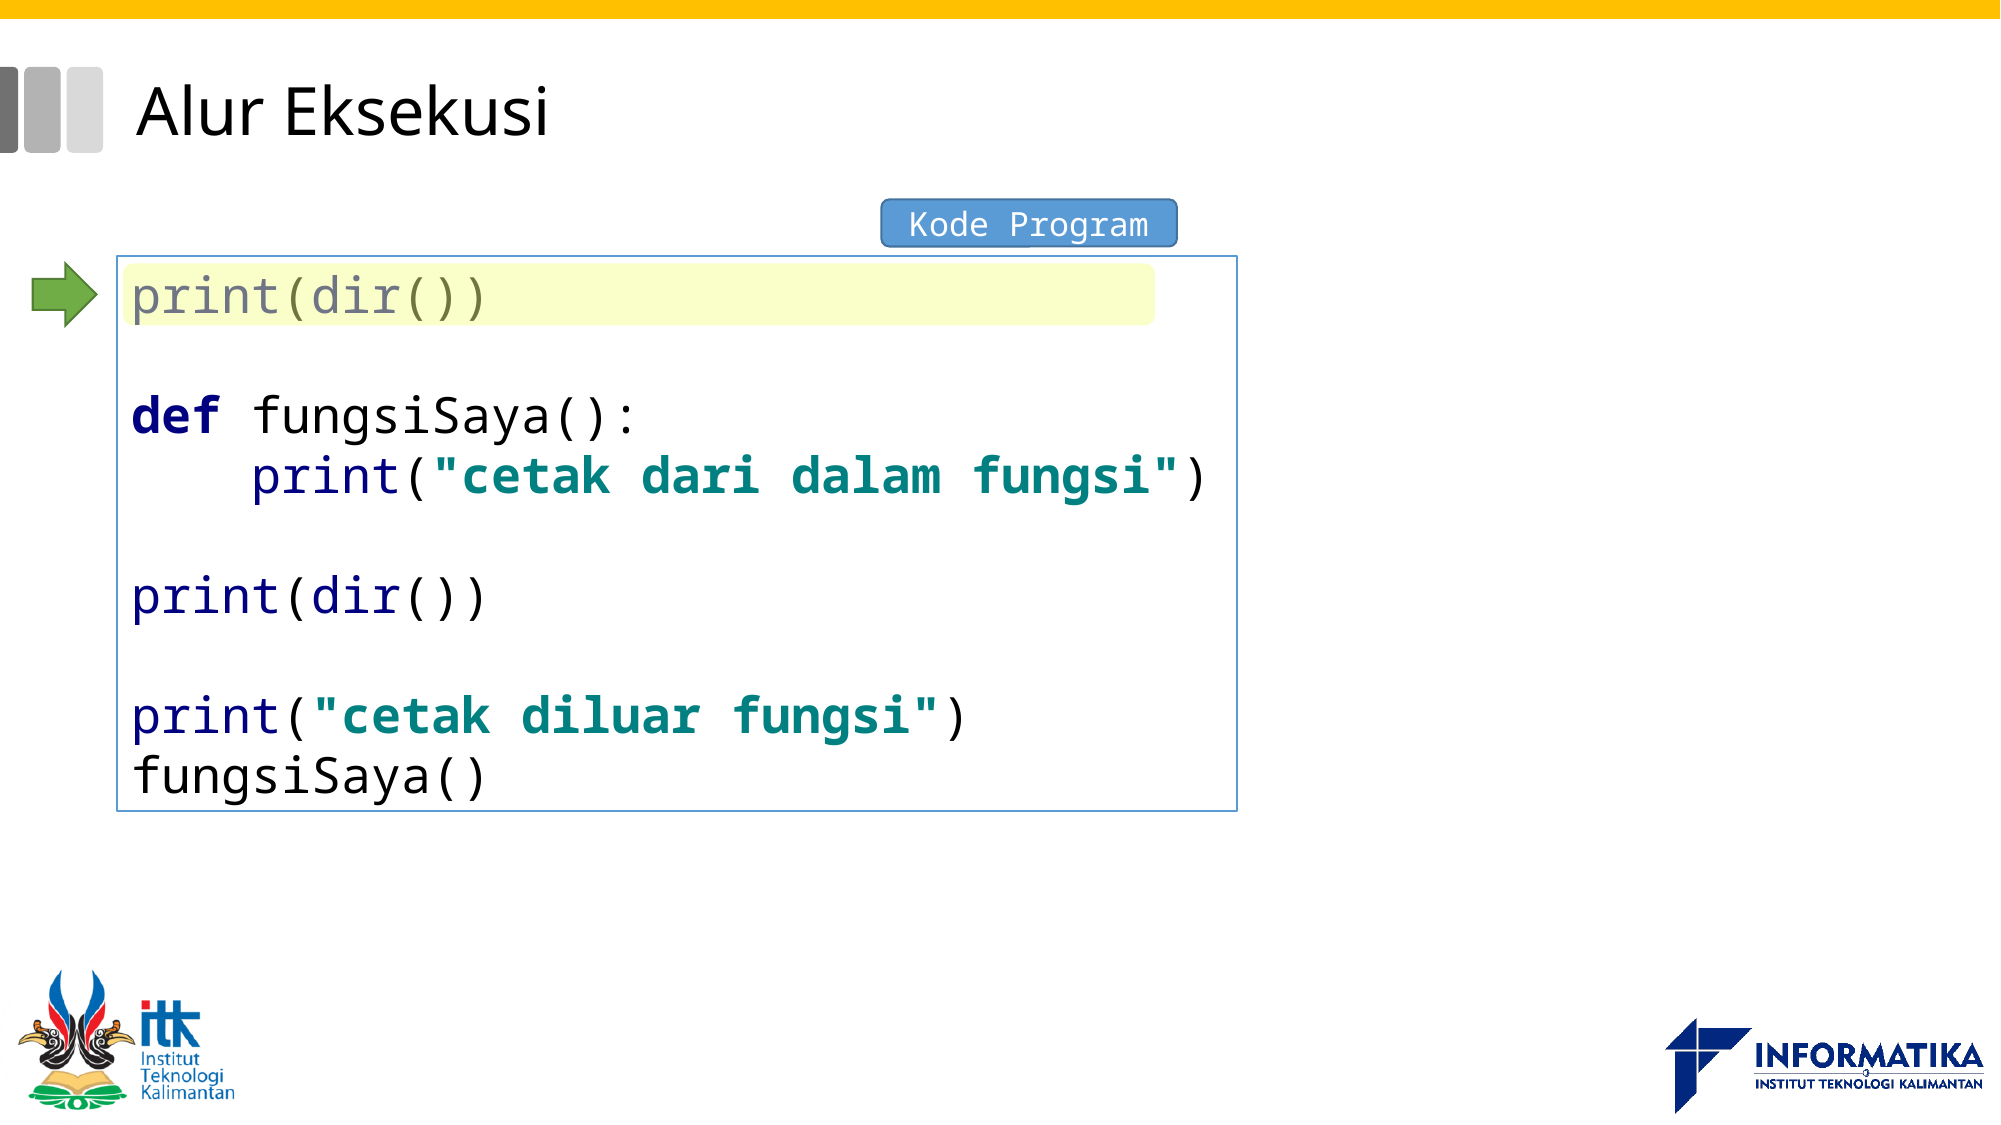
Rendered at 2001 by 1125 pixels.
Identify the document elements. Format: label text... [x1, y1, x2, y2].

text_box print(dir()) def fungsiSaya(): print("cetak dari dalam fungsi") print(dir()) print("cetak diluar fungsi") fungsiSaya() [116, 255, 1238, 811]
picture [0, 935, 253, 1125]
picture [1664, 1017, 1984, 1114]
text_box [0, 0, 2000, 19]
text_box [123, 263, 1155, 326]
title Alur Eksekusi [116, 57, 1842, 170]
text_box [32, 263, 97, 326]
text_box Kode Program [881, 199, 1177, 247]
